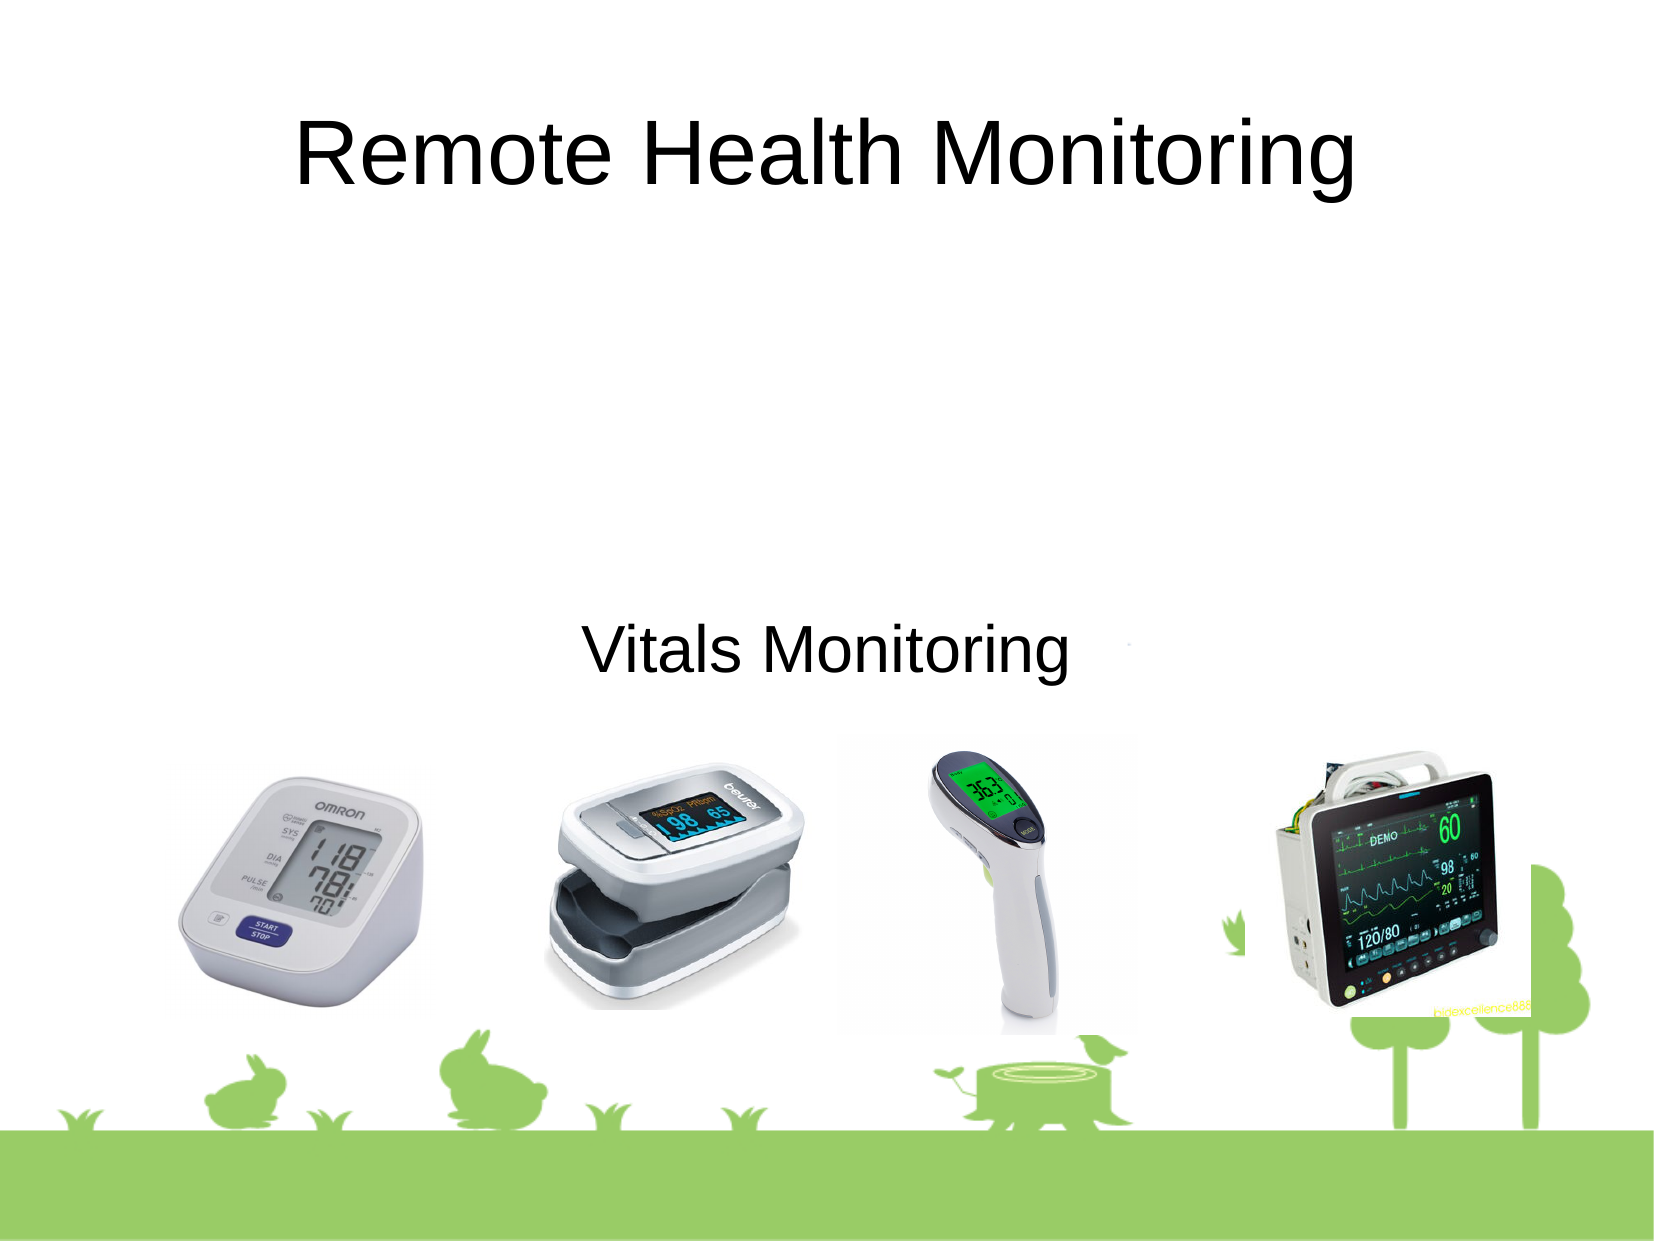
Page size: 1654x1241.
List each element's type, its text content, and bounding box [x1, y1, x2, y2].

subtitle Vitals Monitoring [82, 290, 1571, 1010]
title Remote Health Monitoring [82, 49, 1571, 257]
picture [0, 0, 1654, 1241]
